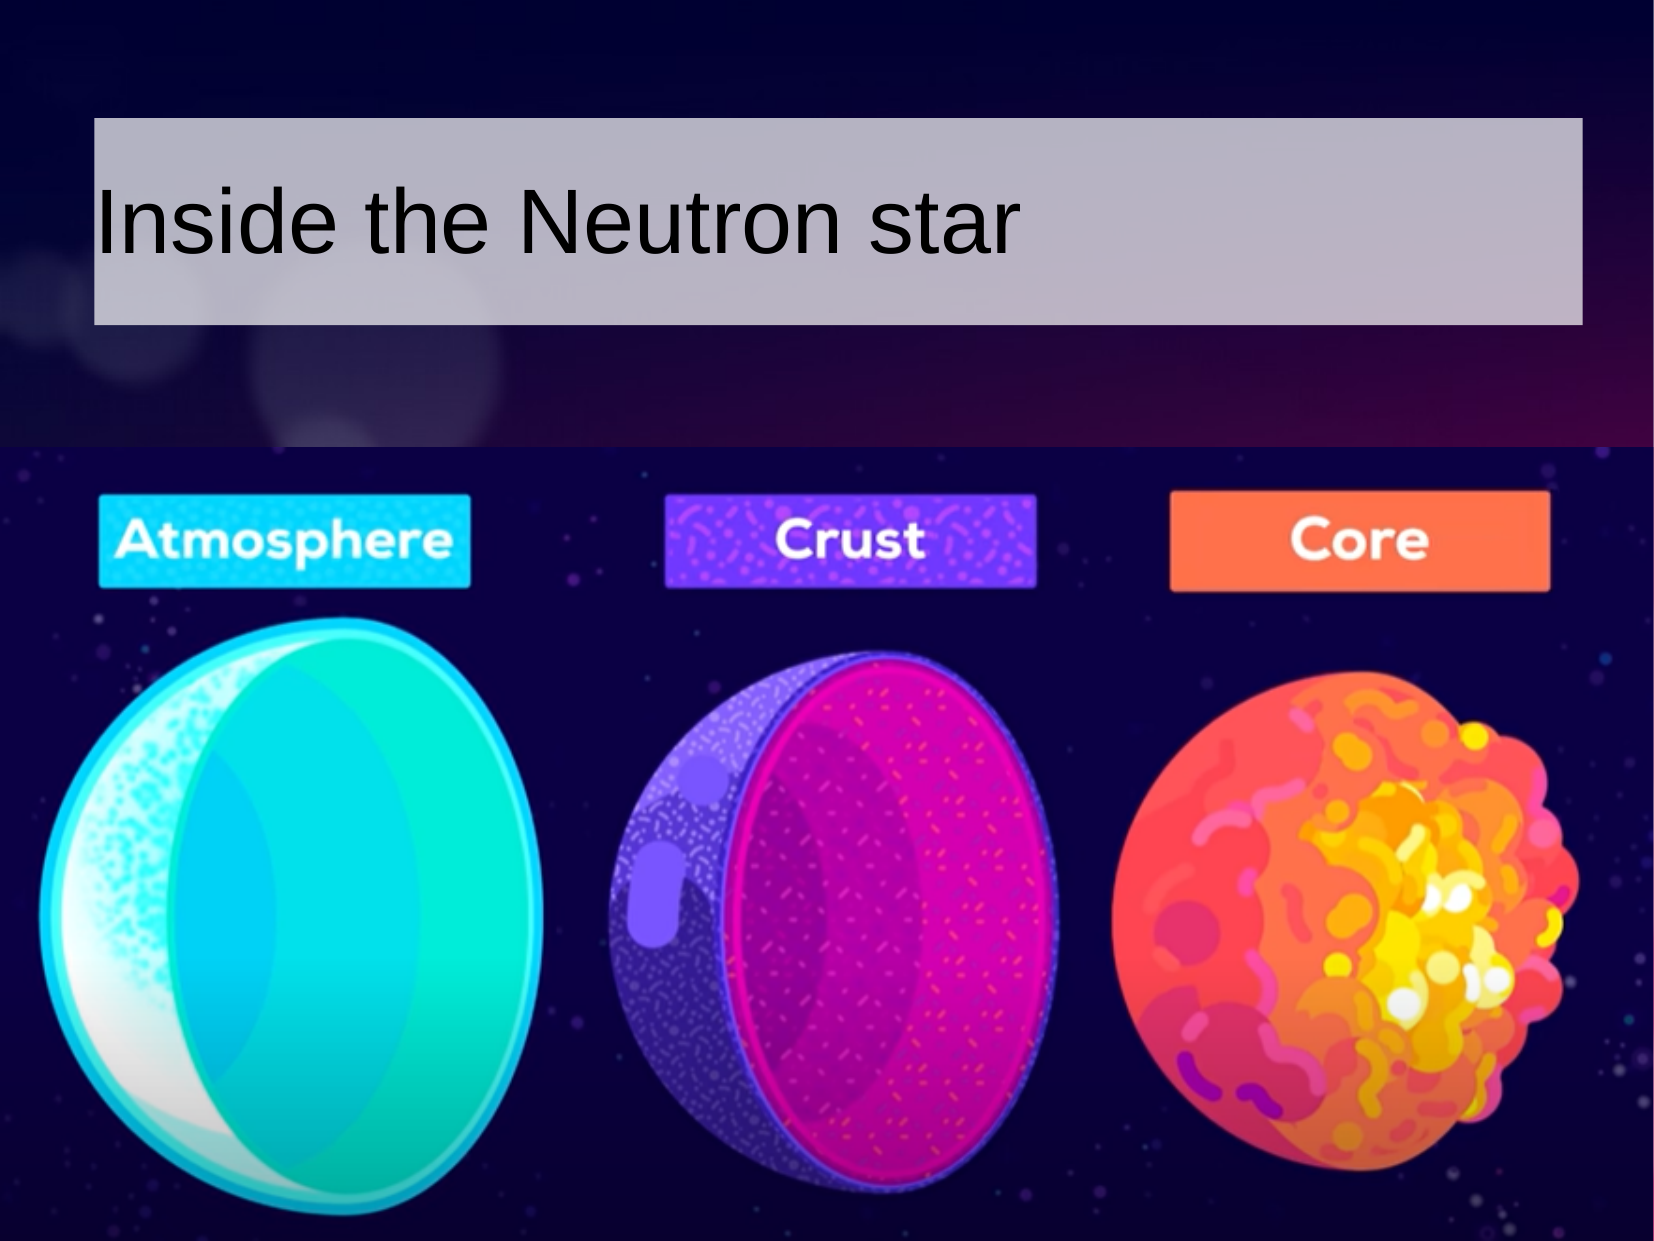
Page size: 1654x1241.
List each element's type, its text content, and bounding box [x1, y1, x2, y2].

picture [0, 0, 1654, 1241]
title Inside the Neutron star [94, 118, 1583, 326]
